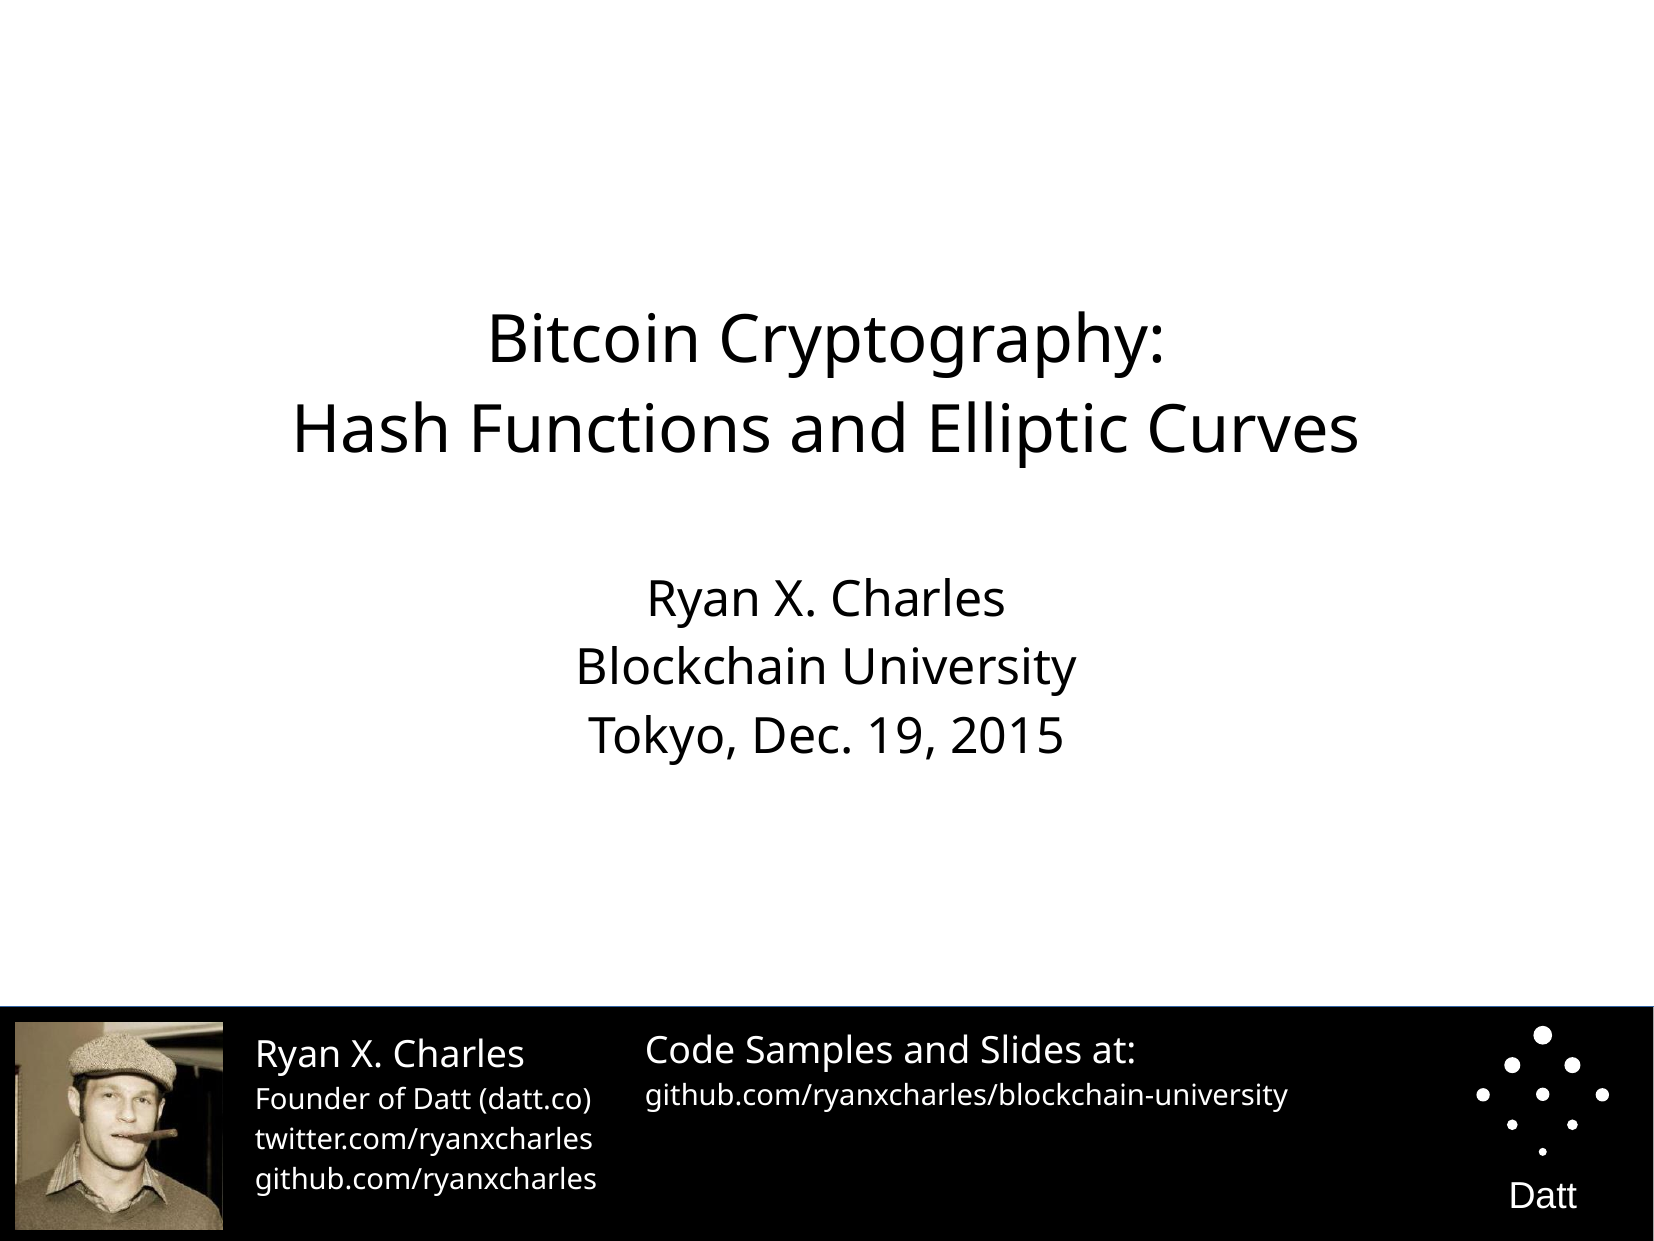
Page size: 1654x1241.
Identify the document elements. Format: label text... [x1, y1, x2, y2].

subtitle Bitcoin Cryptography: Hash Functions and Elliptic Curves Ryan X. Charles Blockchain University Tokyo, Dec. 19, 2015 [82, 49, 1571, 1010]
text_box [0, 1006, 1654, 1241]
picture [1475, 1023, 1611, 1159]
text_box Code Samples and Slides at: github.com/ryanxcharles/blockchain-university [630, 1015, 1403, 1156]
picture [15, 1022, 223, 1231]
text_box Datt [1452, 1167, 1633, 1241]
text_box Ryan X. Charles Founder of Datt (datt.co) twitter.com/ryanxcharles github.com/ryanxcharles [240, 1020, 976, 1241]
